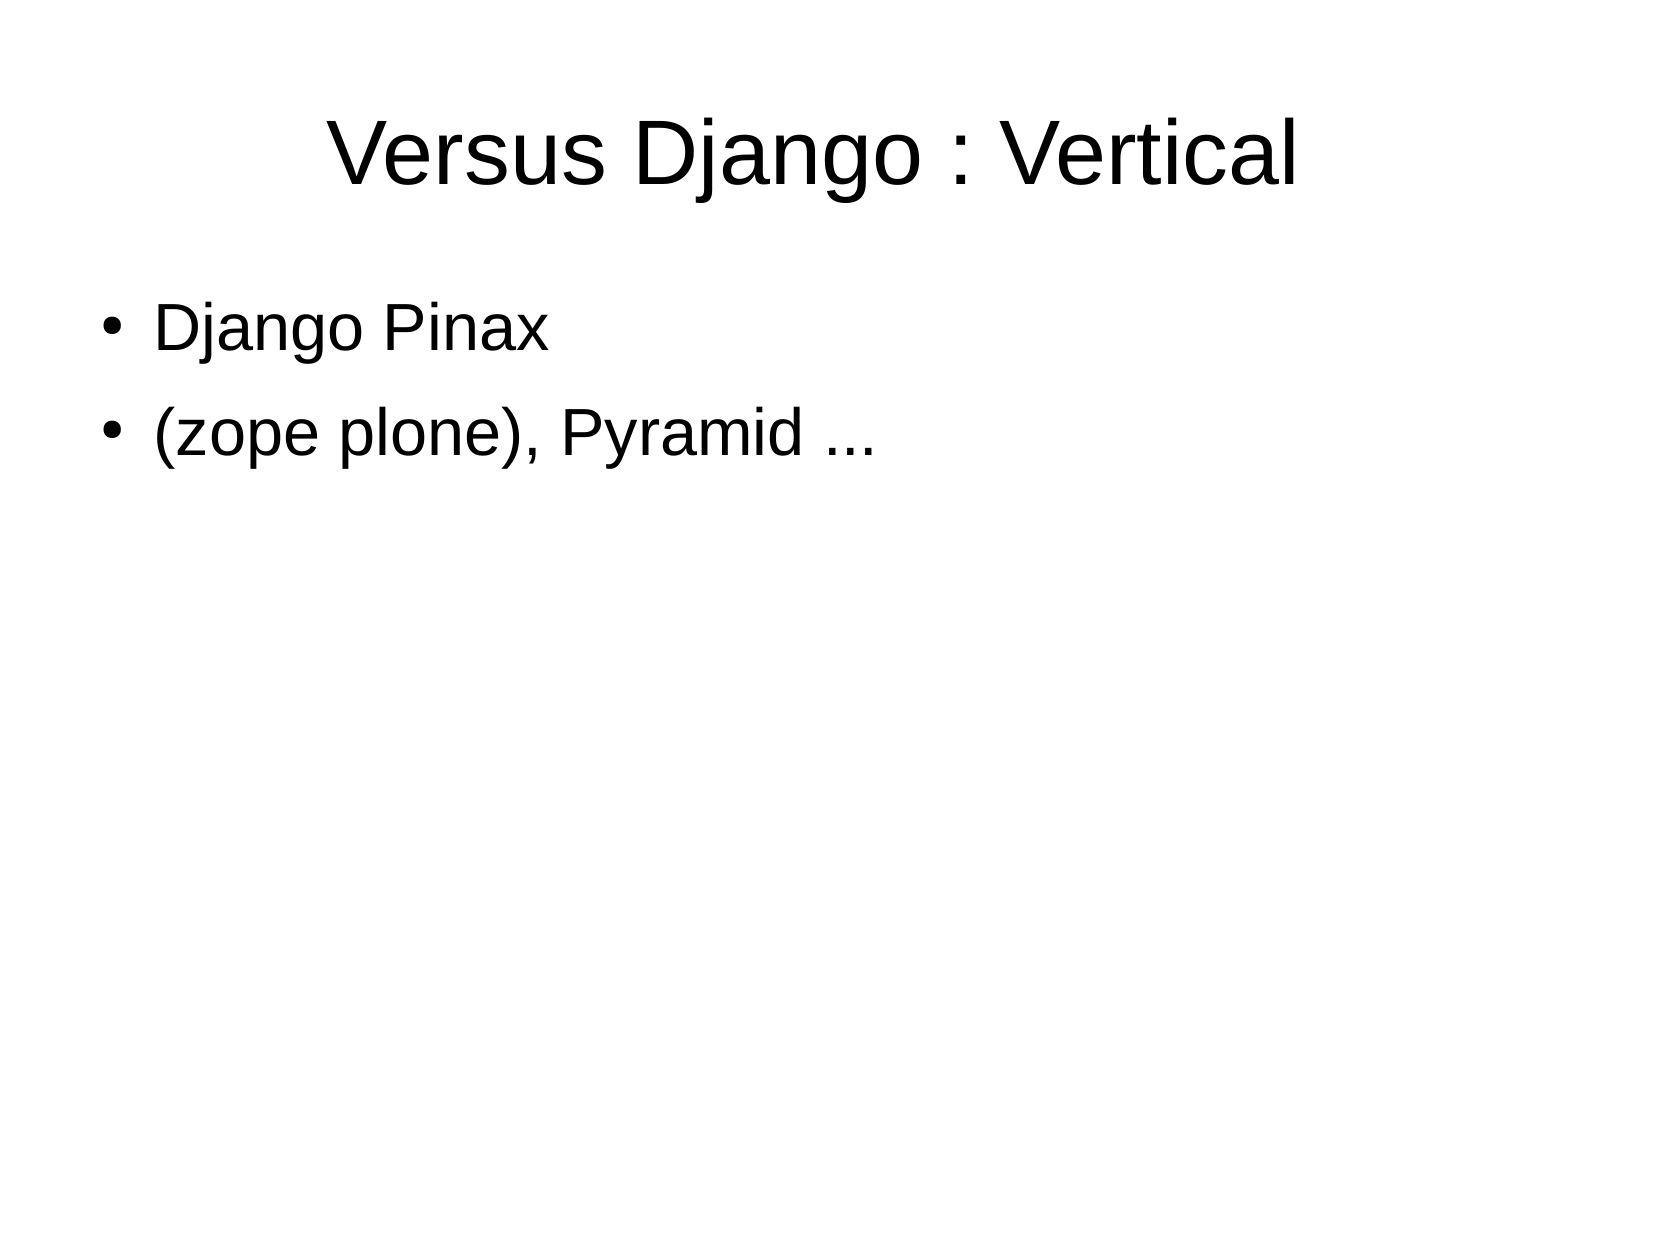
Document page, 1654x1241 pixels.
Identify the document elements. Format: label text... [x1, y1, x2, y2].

title Versus Django : Vertical [82, 49, 1571, 257]
list Django Pinax (zope plone), Pyramid ... [82, 290, 1571, 1109]
